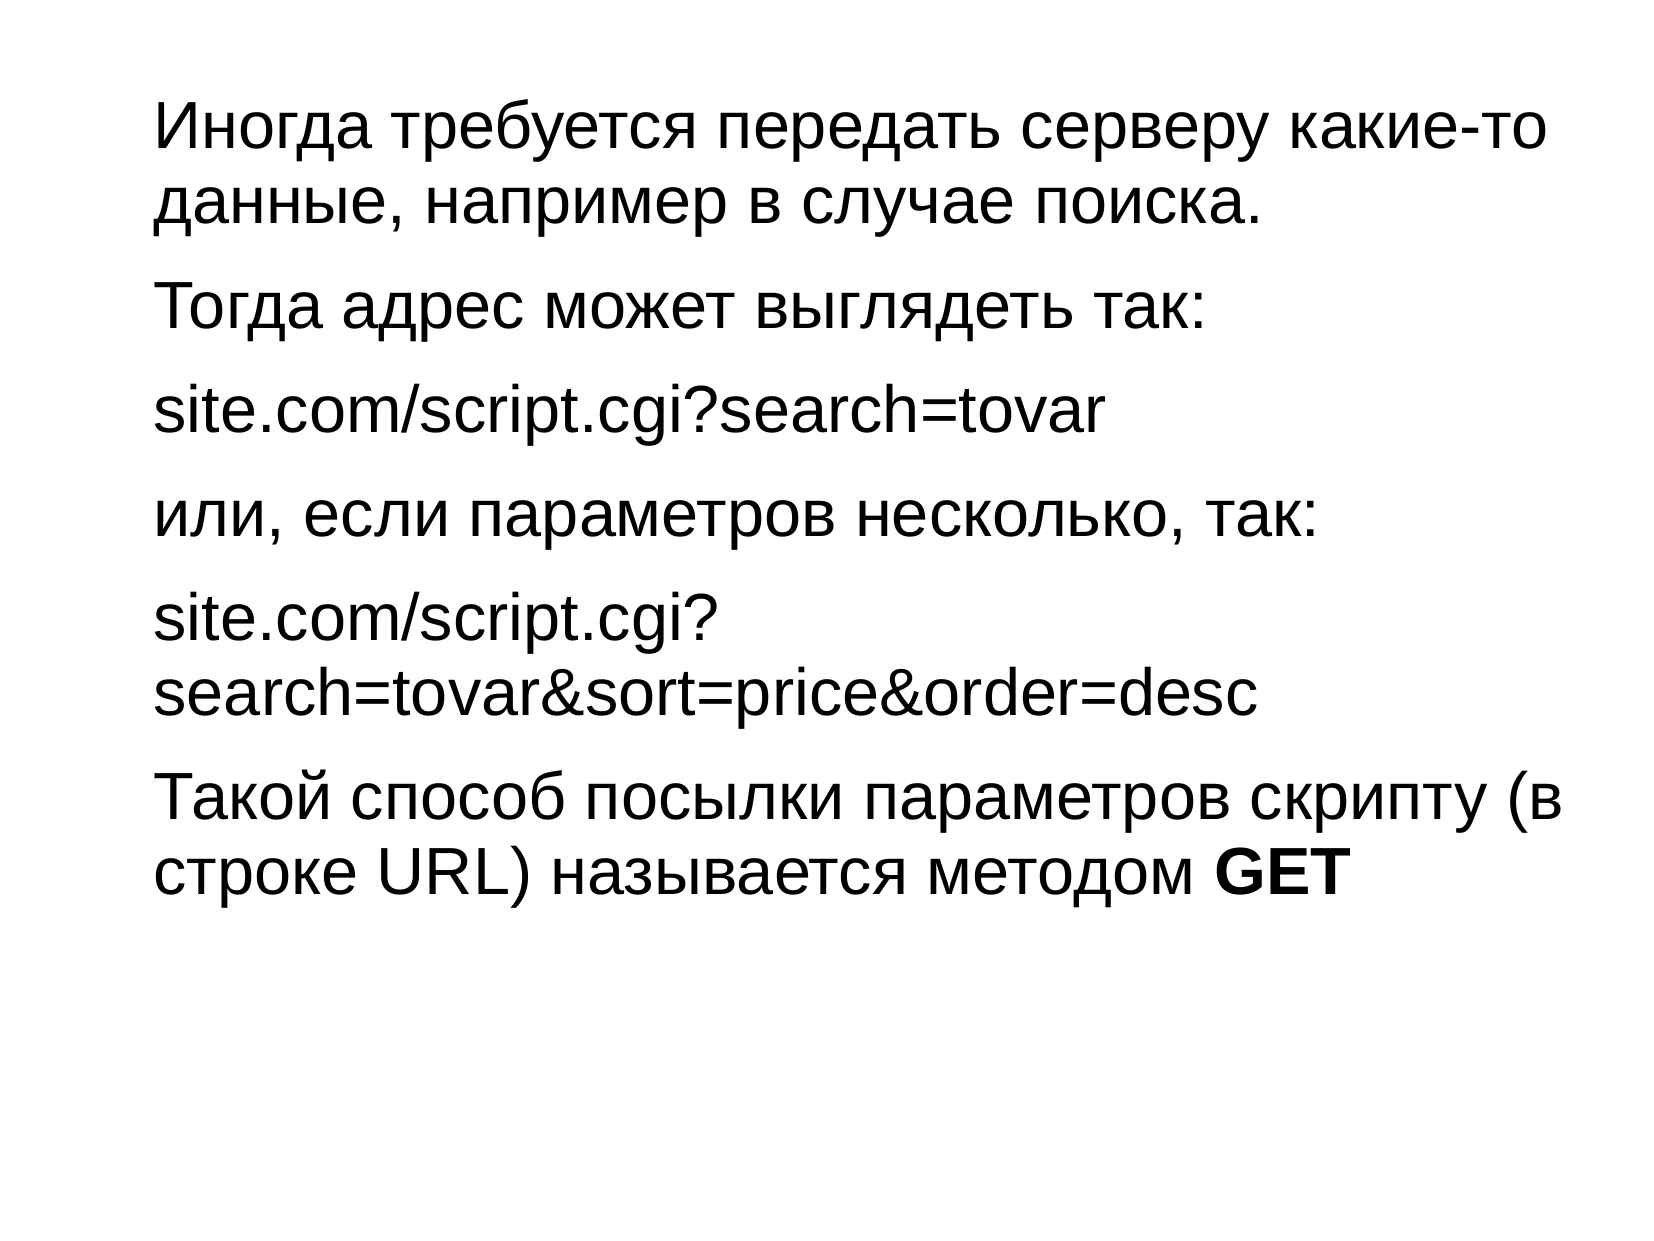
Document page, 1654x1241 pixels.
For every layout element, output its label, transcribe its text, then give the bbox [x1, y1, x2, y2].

list Иногда требуется передать серверу какие-то данные, например в случае поиска. Тогда адрес может выглядеть так: site.com/script.cgi?search=tovar или, если параметров несколько, так: site.com/script.cgi?search=tovar&sort=price&order=desc Такой способ посылки параметров скрипту (в строке URL) называется методом GET [82, 88, 1571, 1109]
